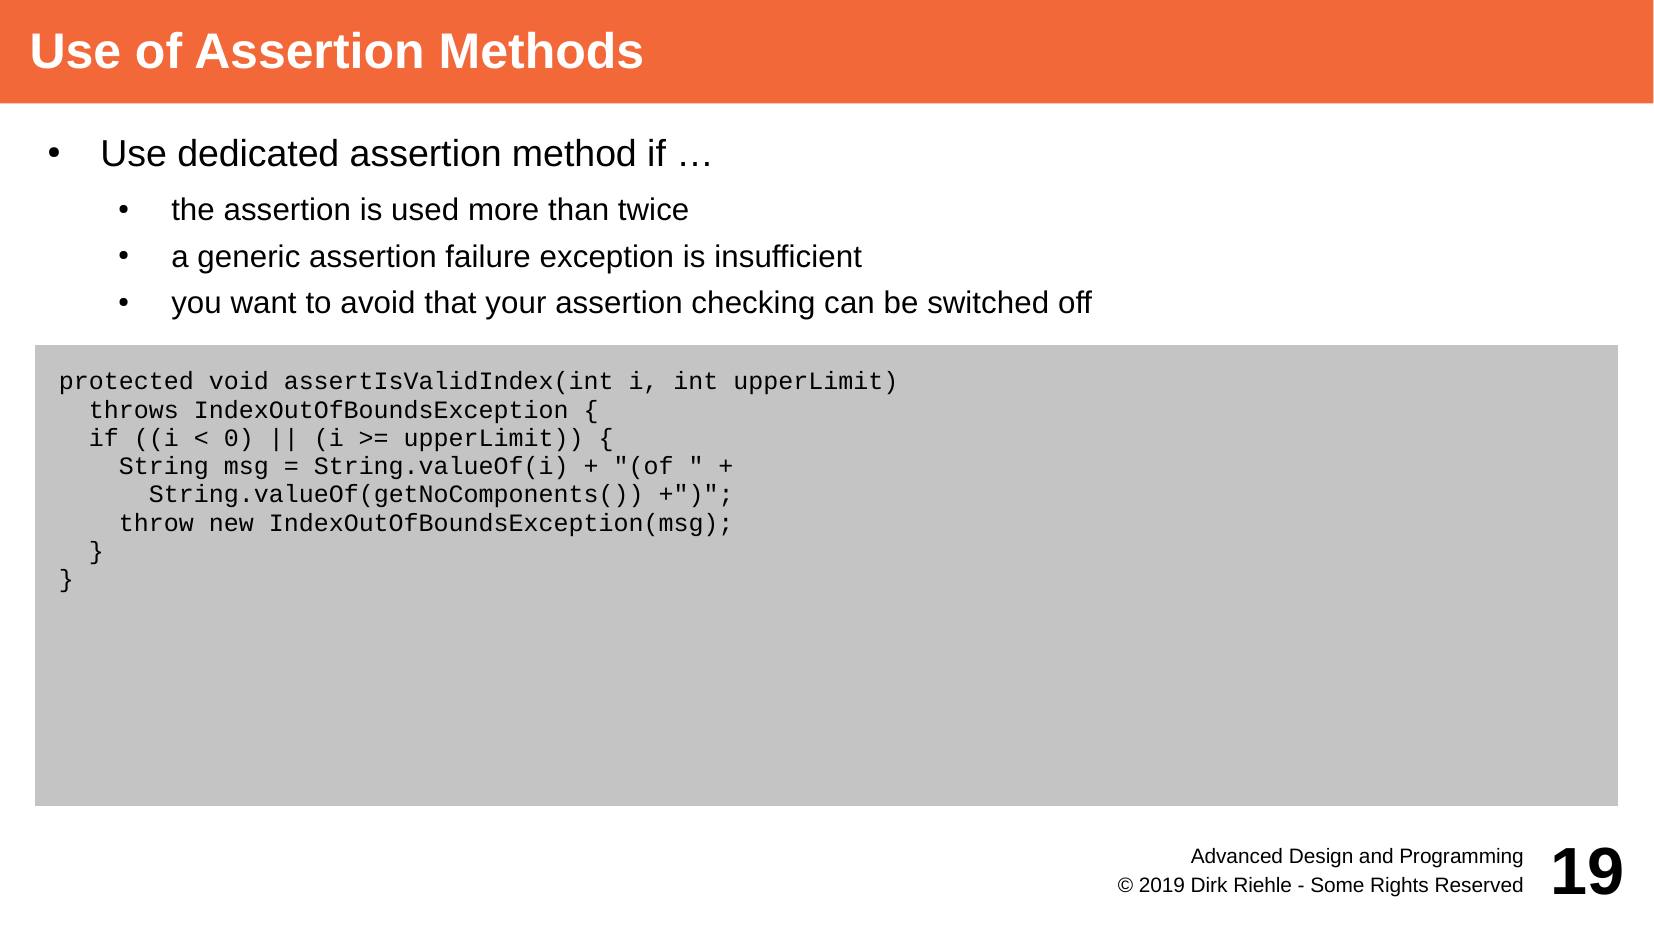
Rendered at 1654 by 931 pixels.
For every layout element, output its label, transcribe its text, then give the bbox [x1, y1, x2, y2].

list Use dedicated assertion method if … the assertion is used more than twice a generic assertion failure exception is insufficient you want to avoid that your assertion checking can be switched off [29, 132, 1625, 334]
title Use of Assertion Methods [0, 0, 1654, 104]
list protected void assertIsValidIndex(int i, int upperLimit) throws IndexOutOfBoundsException { if ((i < 0) || (i >= upperLimit)) { String msg = String.valueOf(i) + "(of " + String.valueOf(getNoComponents()) +")"; throw new IndexOutOfBoundsException(msg); } } [29, 339, 1625, 813]
